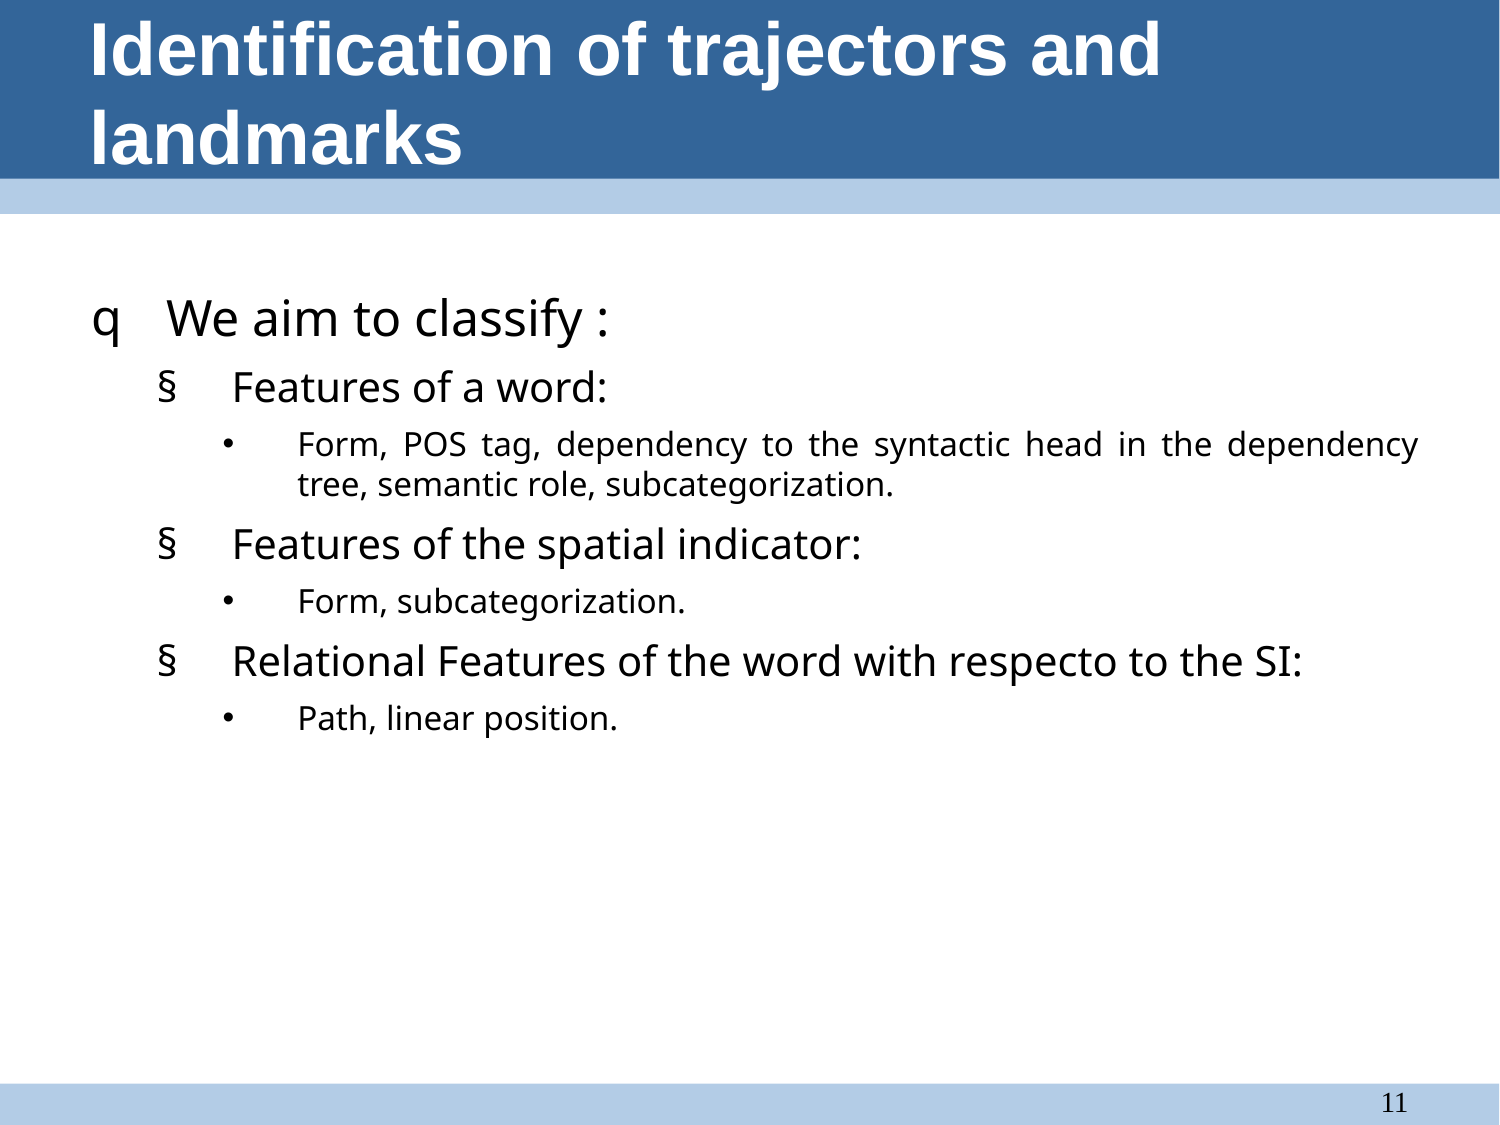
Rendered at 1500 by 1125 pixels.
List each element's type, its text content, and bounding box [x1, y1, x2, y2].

slide_number <número> [1074, 1076, 1424, 1125]
list We aim to classify : Features of a word: Form, POS tag, dependency to the syntactic head in the dependency tree, semantic role, subcategorization. Features of the spatial indicator: Form, subcategorization. Relational Features of the word with respecto to the SI: Path, linear position. [75, 278, 1436, 1035]
text_box Identification of trajectors and landmarks [74, 30, 1436, 150]
